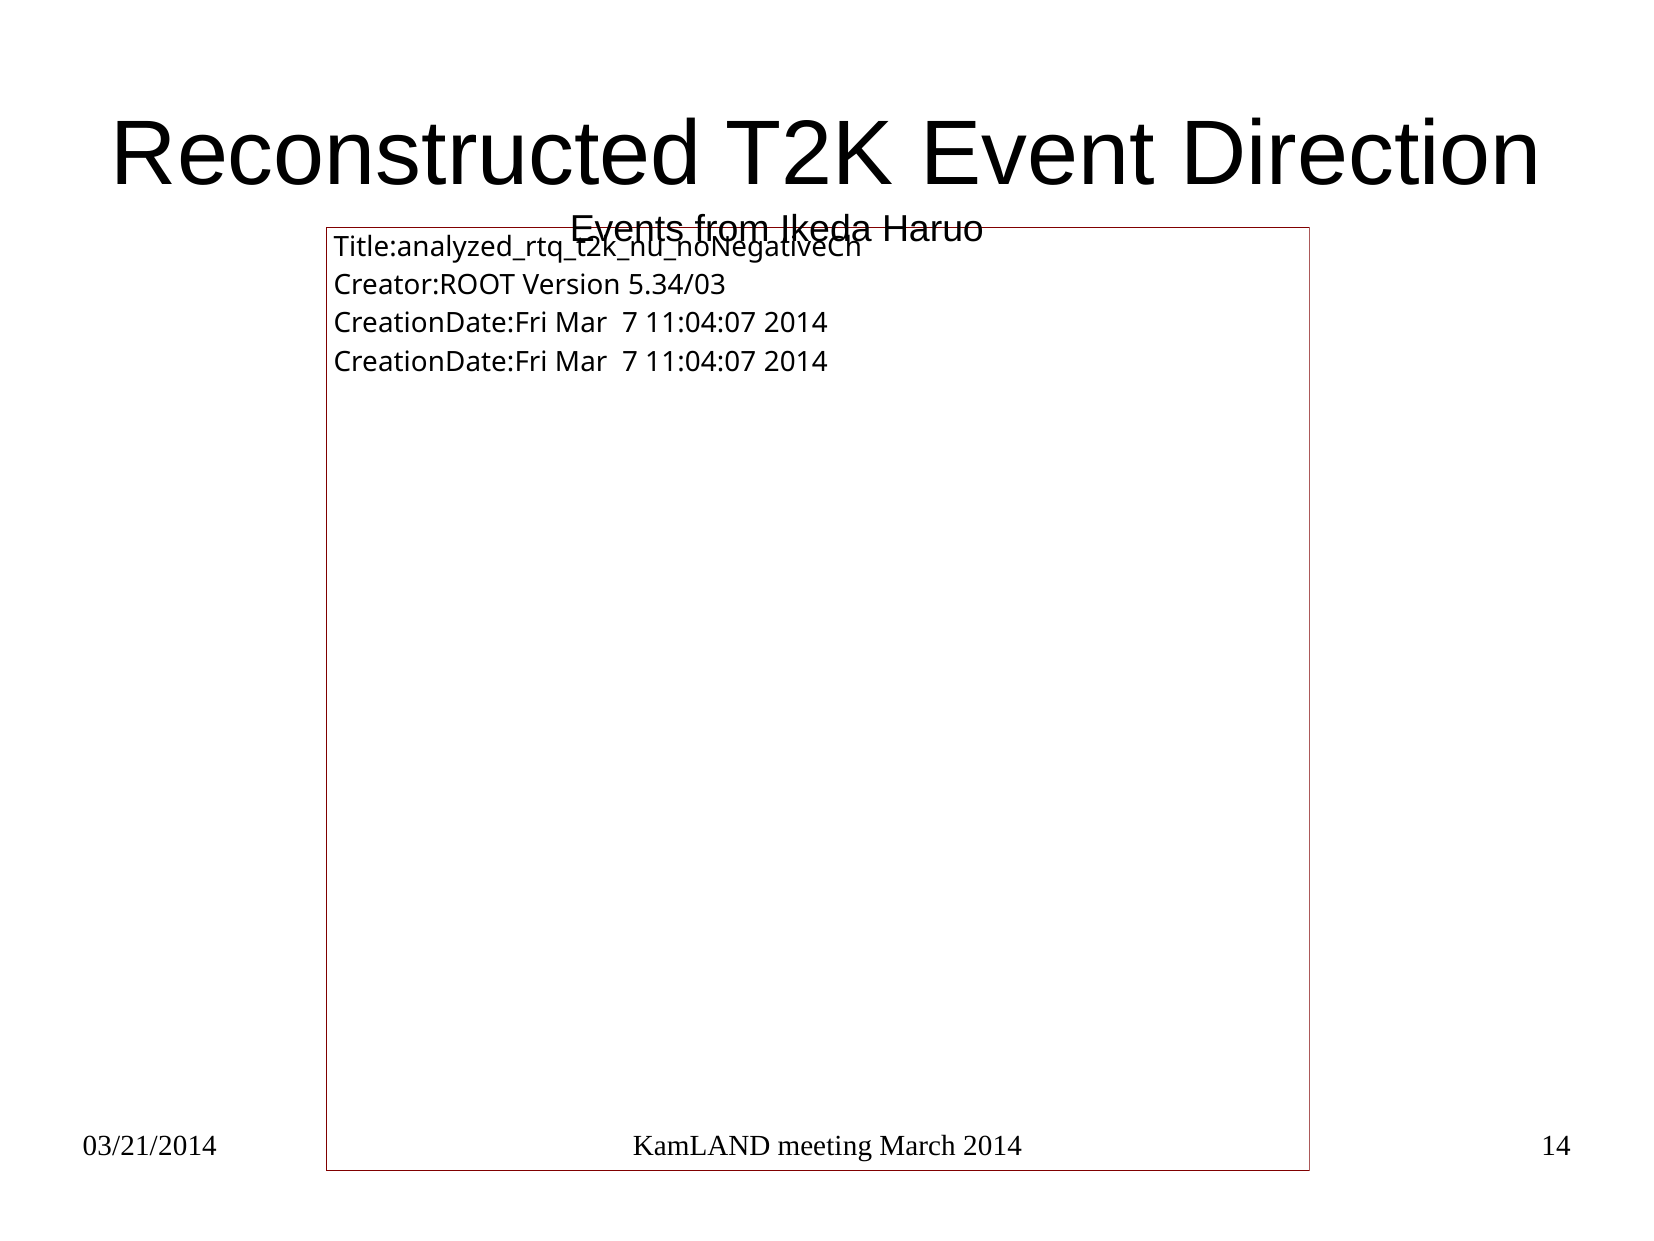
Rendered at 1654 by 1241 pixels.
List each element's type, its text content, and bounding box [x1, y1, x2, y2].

title Reconstructed T2K Event Direction [82, 49, 1571, 257]
text_box Events from Ikeda Haruo [555, 199, 1396, 257]
picture [324, 225, 1310, 1171]
